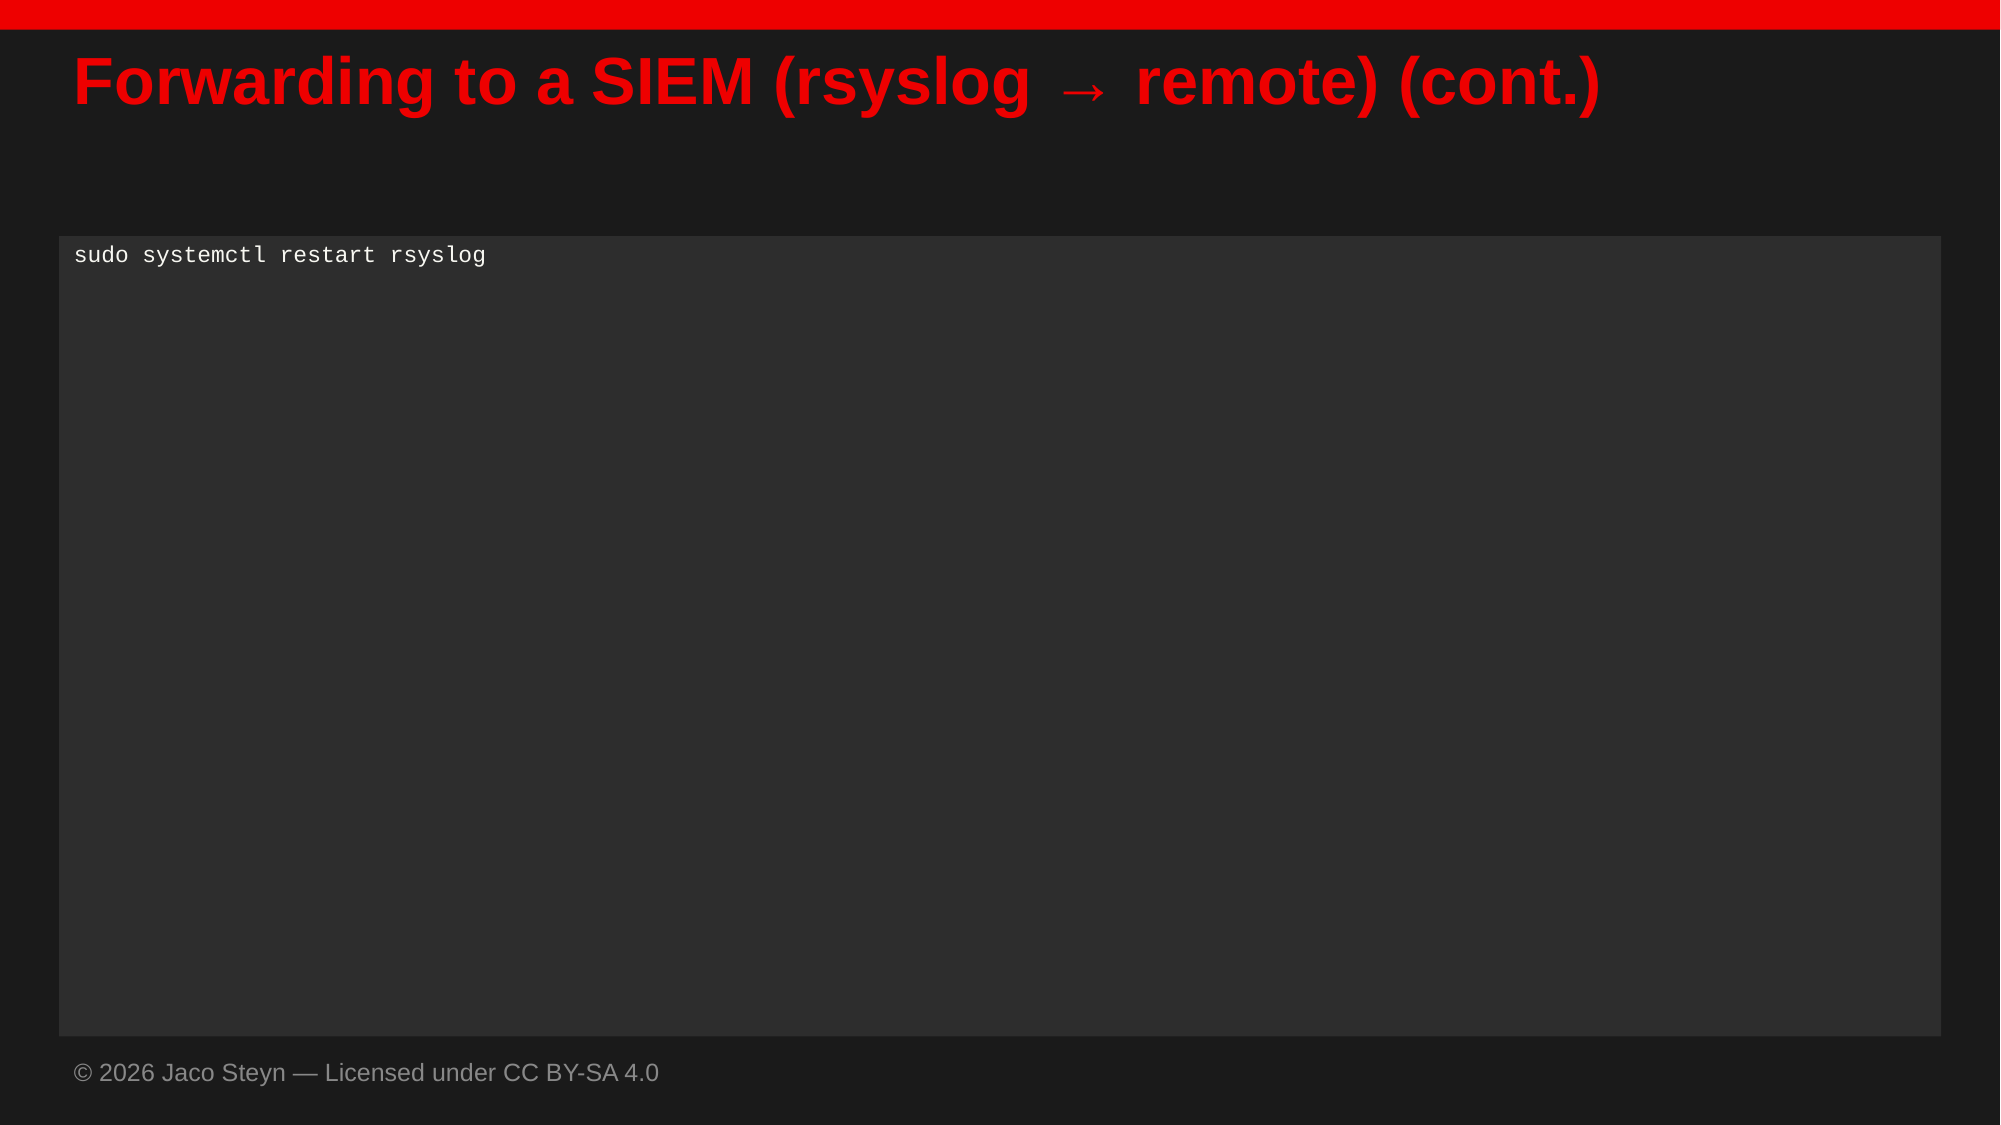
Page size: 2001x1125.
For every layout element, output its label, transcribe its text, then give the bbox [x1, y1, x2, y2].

text_box [0, 0, 2001, 30]
text_box Forwarding to a SIEM (rsyslog → remote) (cont.) [59, 36, 1942, 208]
text_box © 2026 Jaco Steyn — Licensed under CC BY-SA 4.0 [59, 1051, 1942, 1093]
text_box sudo systemctl restart rsyslog [59, 236, 1942, 1037]
